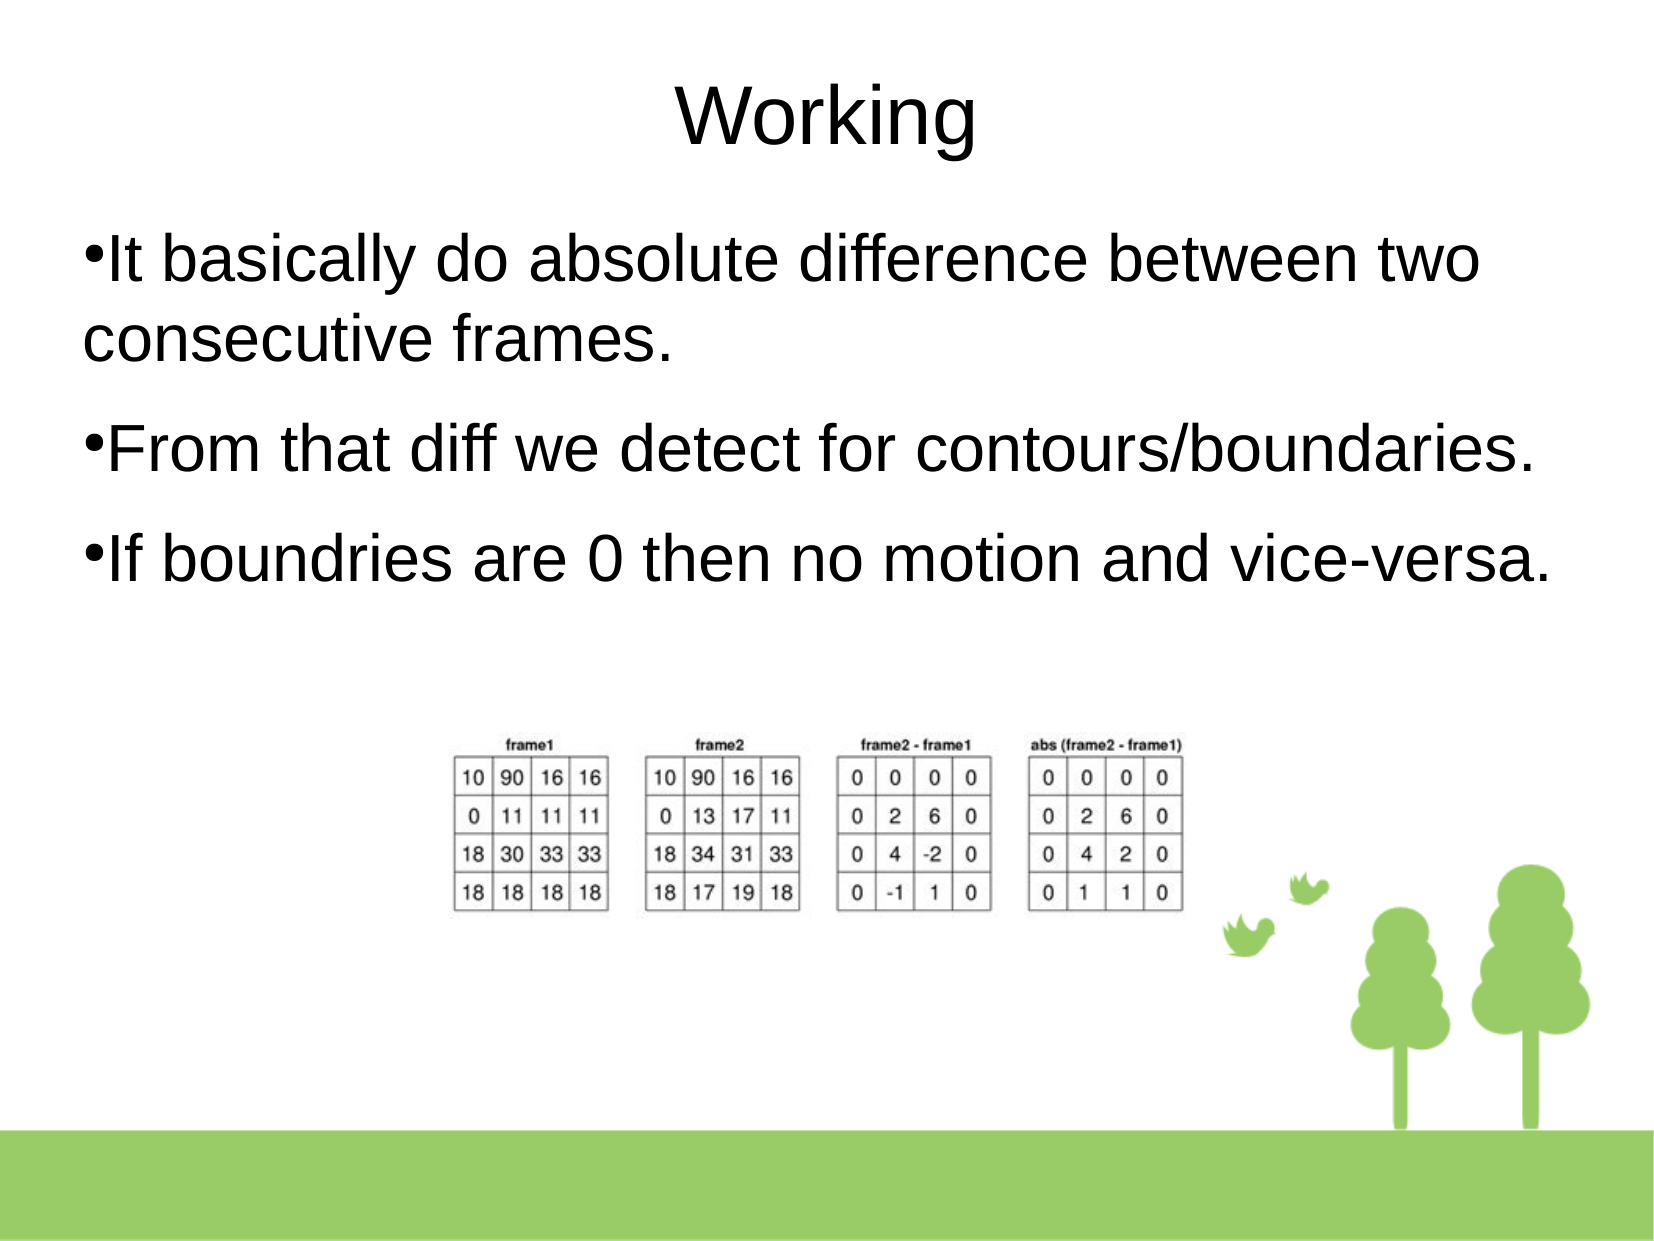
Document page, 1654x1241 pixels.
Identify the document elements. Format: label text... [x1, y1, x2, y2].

list It basically do absolute difference between two consecutive frames. From that diff we detect for contours/boundaries. If boundries are 0 then no motion and vice-versa. [82, 215, 1571, 1010]
title Working [82, 8, 1571, 215]
picture [448, 732, 1190, 919]
